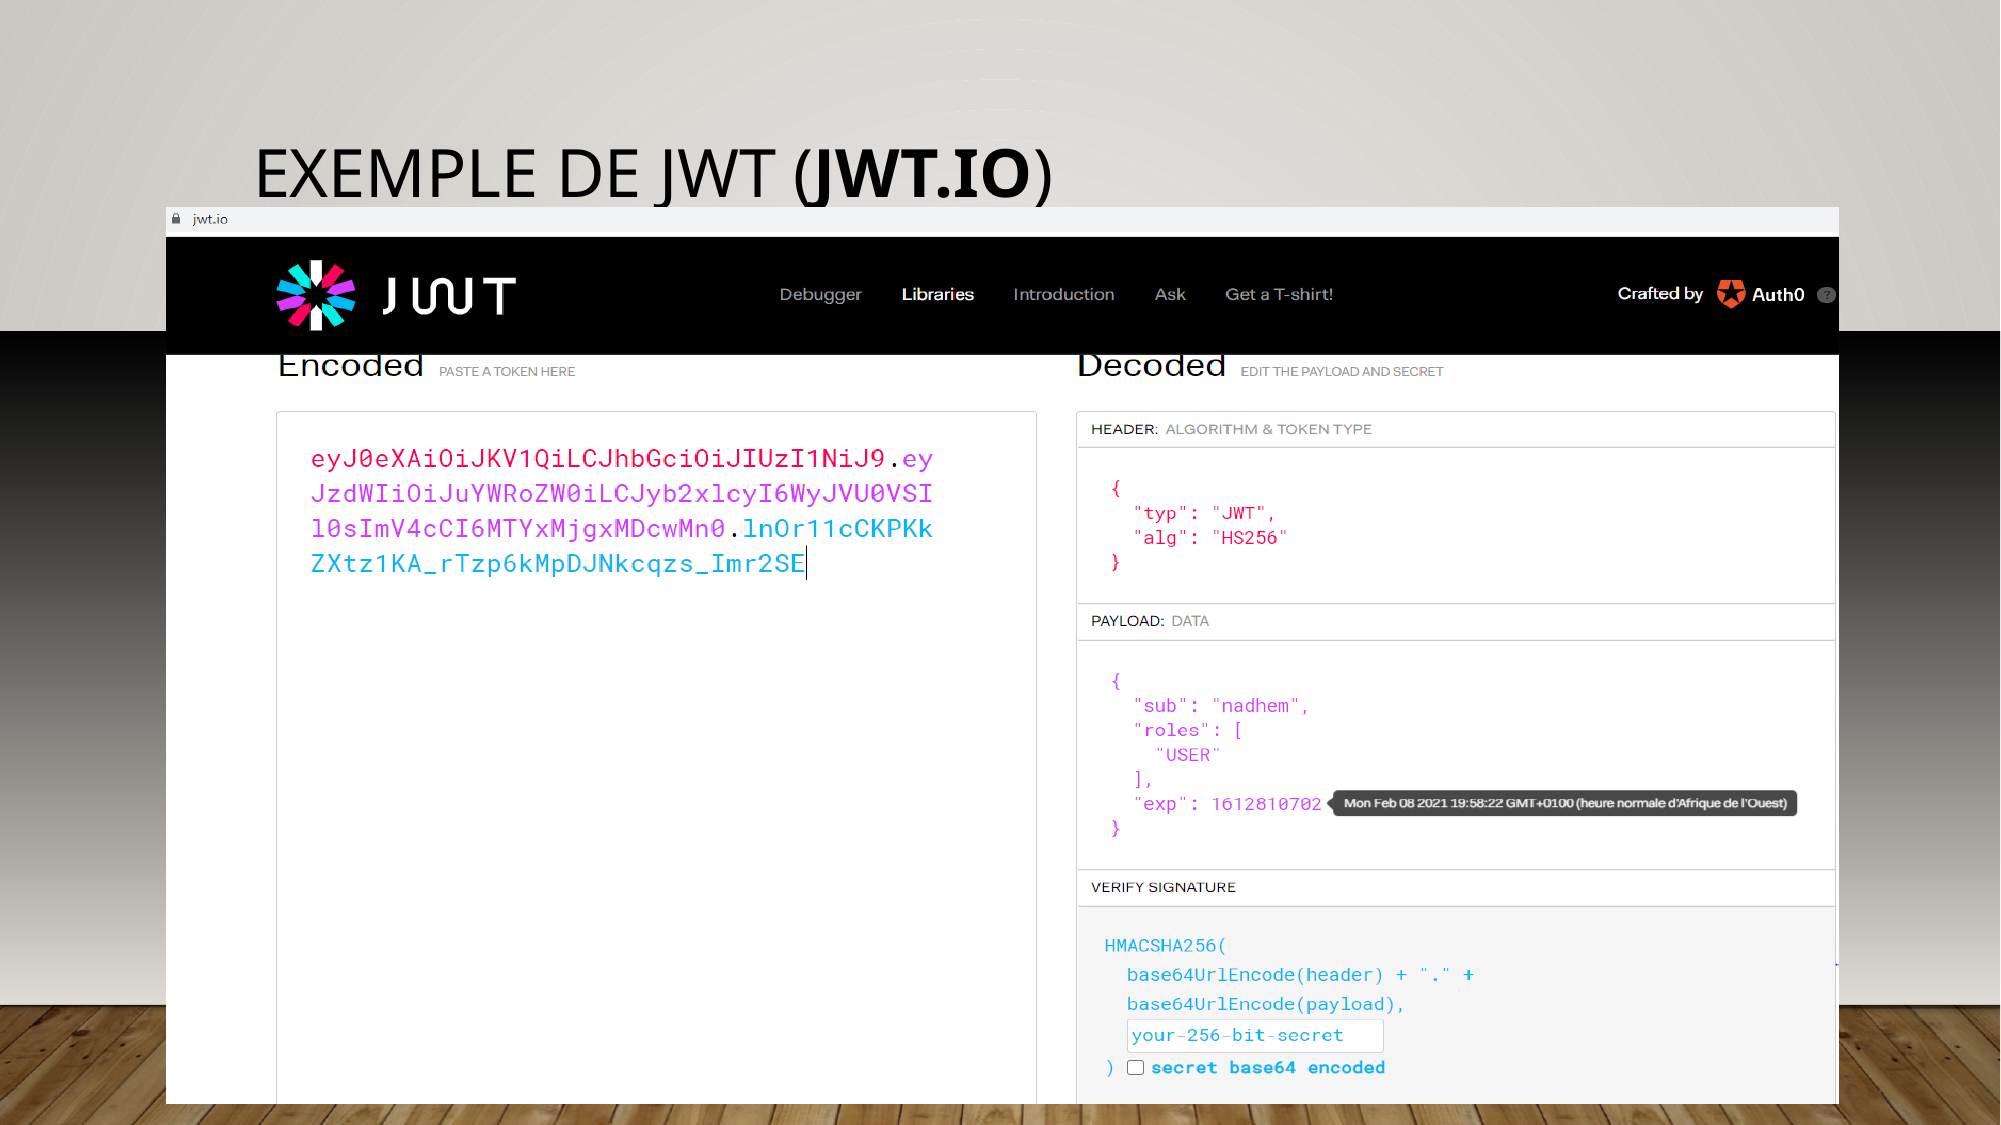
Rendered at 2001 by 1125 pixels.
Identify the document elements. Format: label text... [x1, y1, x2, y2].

title Exemple de JWT (jwt.io) [238, 131, 1814, 207]
picture [166, 207, 1839, 1104]
